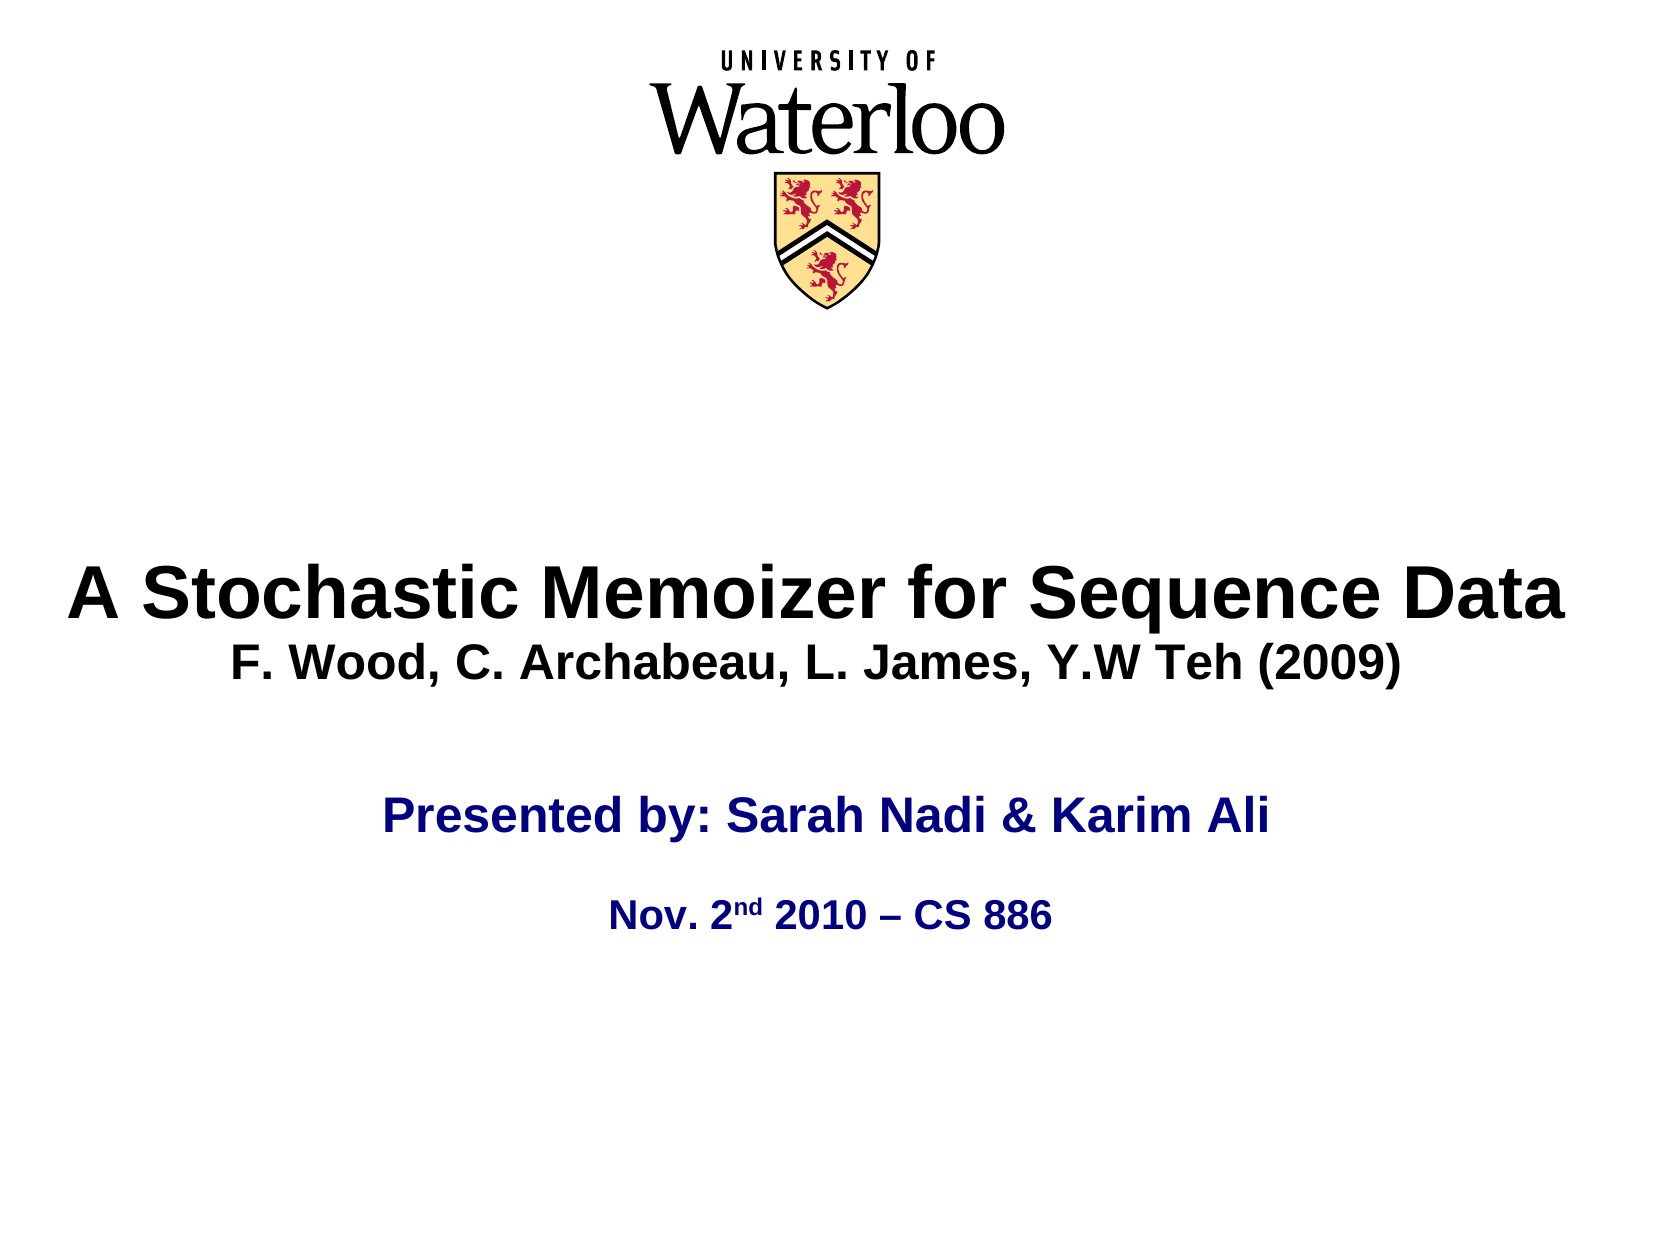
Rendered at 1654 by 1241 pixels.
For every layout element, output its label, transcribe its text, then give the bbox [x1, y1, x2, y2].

text_box A Stochastic Memoizer for Sequence Data F. Wood, C. Archabeau, L. James, Y.W Teh (2009) [51, 542, 1602, 698]
picture [649, 50, 1005, 313]
text_box Nov. 2nd 2010 – CS 886 [593, 883, 1069, 947]
text_box Presented by: Sarah Nadi & Karim Ali [367, 779, 1287, 851]
